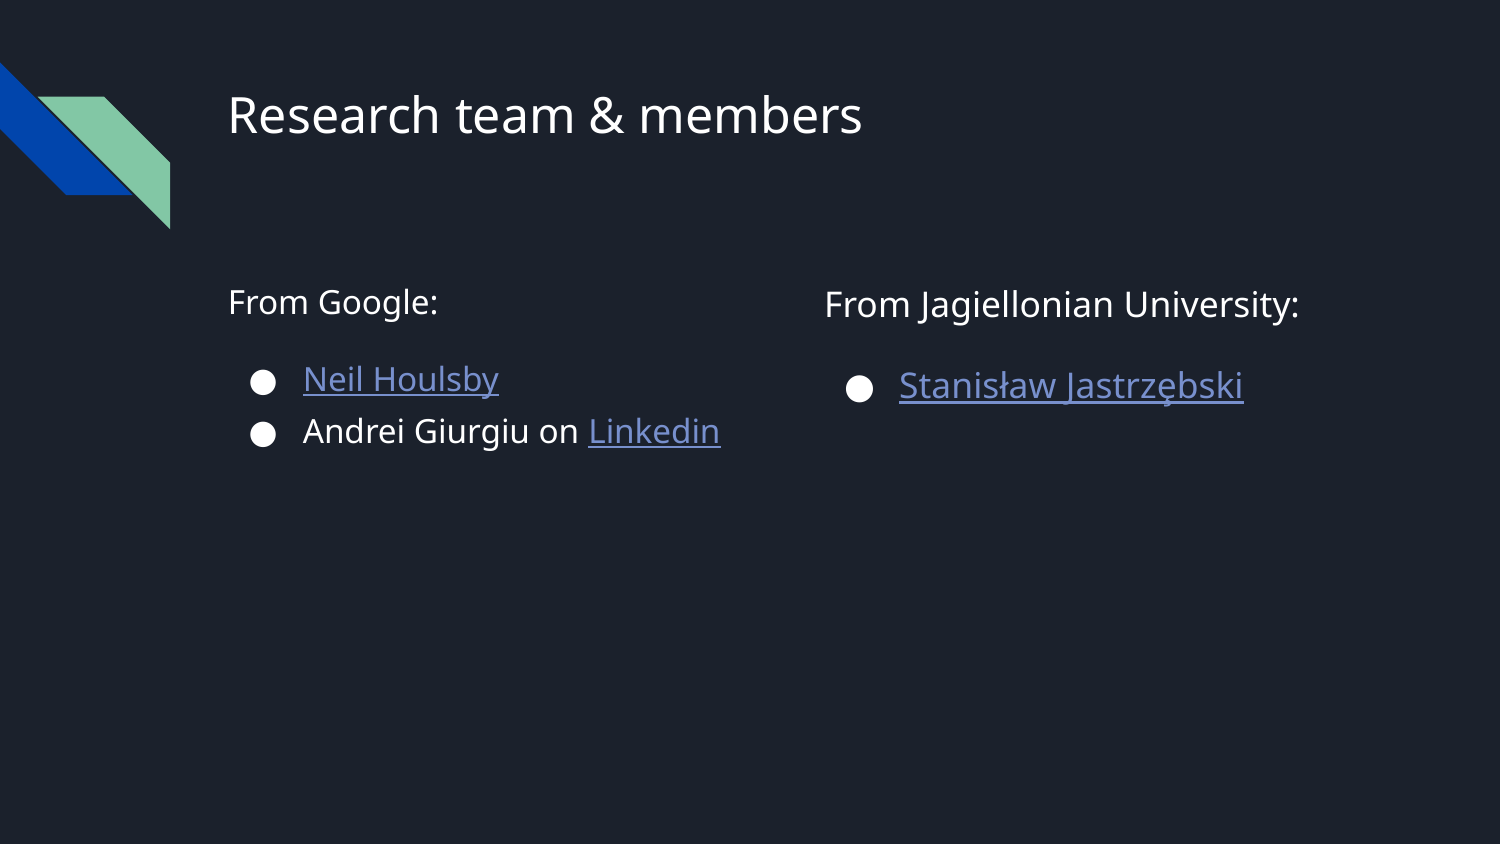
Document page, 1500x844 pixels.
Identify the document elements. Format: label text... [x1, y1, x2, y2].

list From Google: Neil Houlsby Andrei Giurgiu on Linkedin [212, 257, 772, 735]
list From Jagiellonian University: Stanisław Jastrzȩbski [809, 257, 1368, 735]
title Research team & members [212, 64, 1368, 215]
